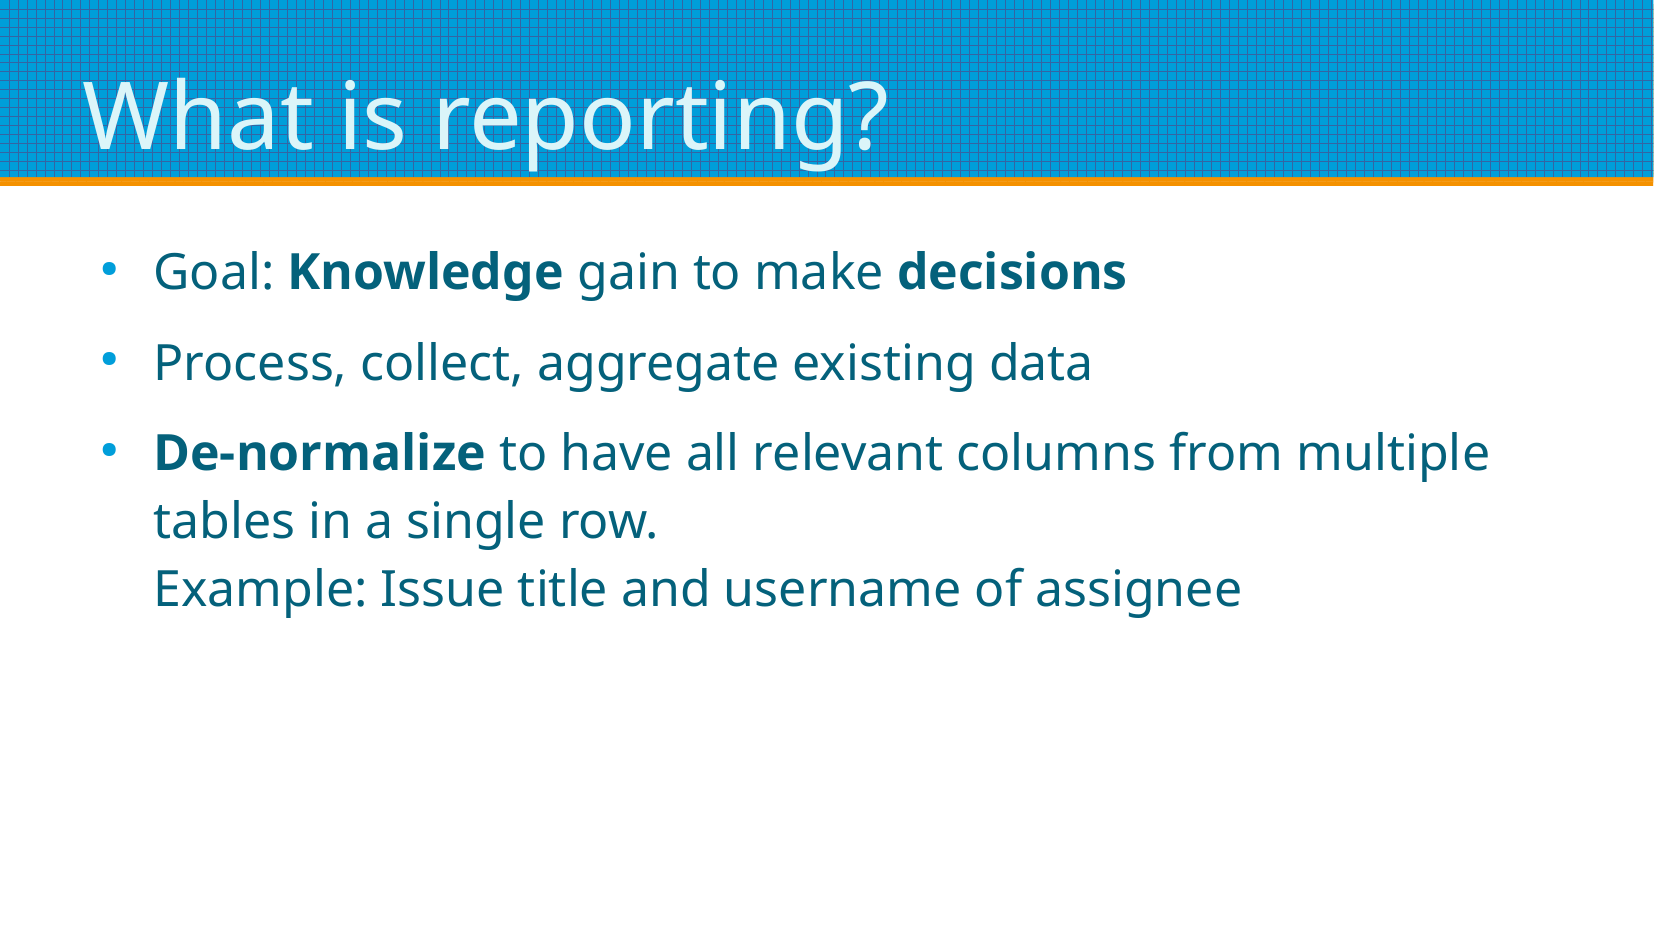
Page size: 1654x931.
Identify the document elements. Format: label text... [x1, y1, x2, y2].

title What is reporting? [82, 14, 1571, 178]
list Goal: Knowledge gain to make decisions Process, collect, aggregate existing data De-normalize to have all relevant columns from multiple tables in a single row. Example: Issue title and username of assignee [82, 236, 1571, 813]
